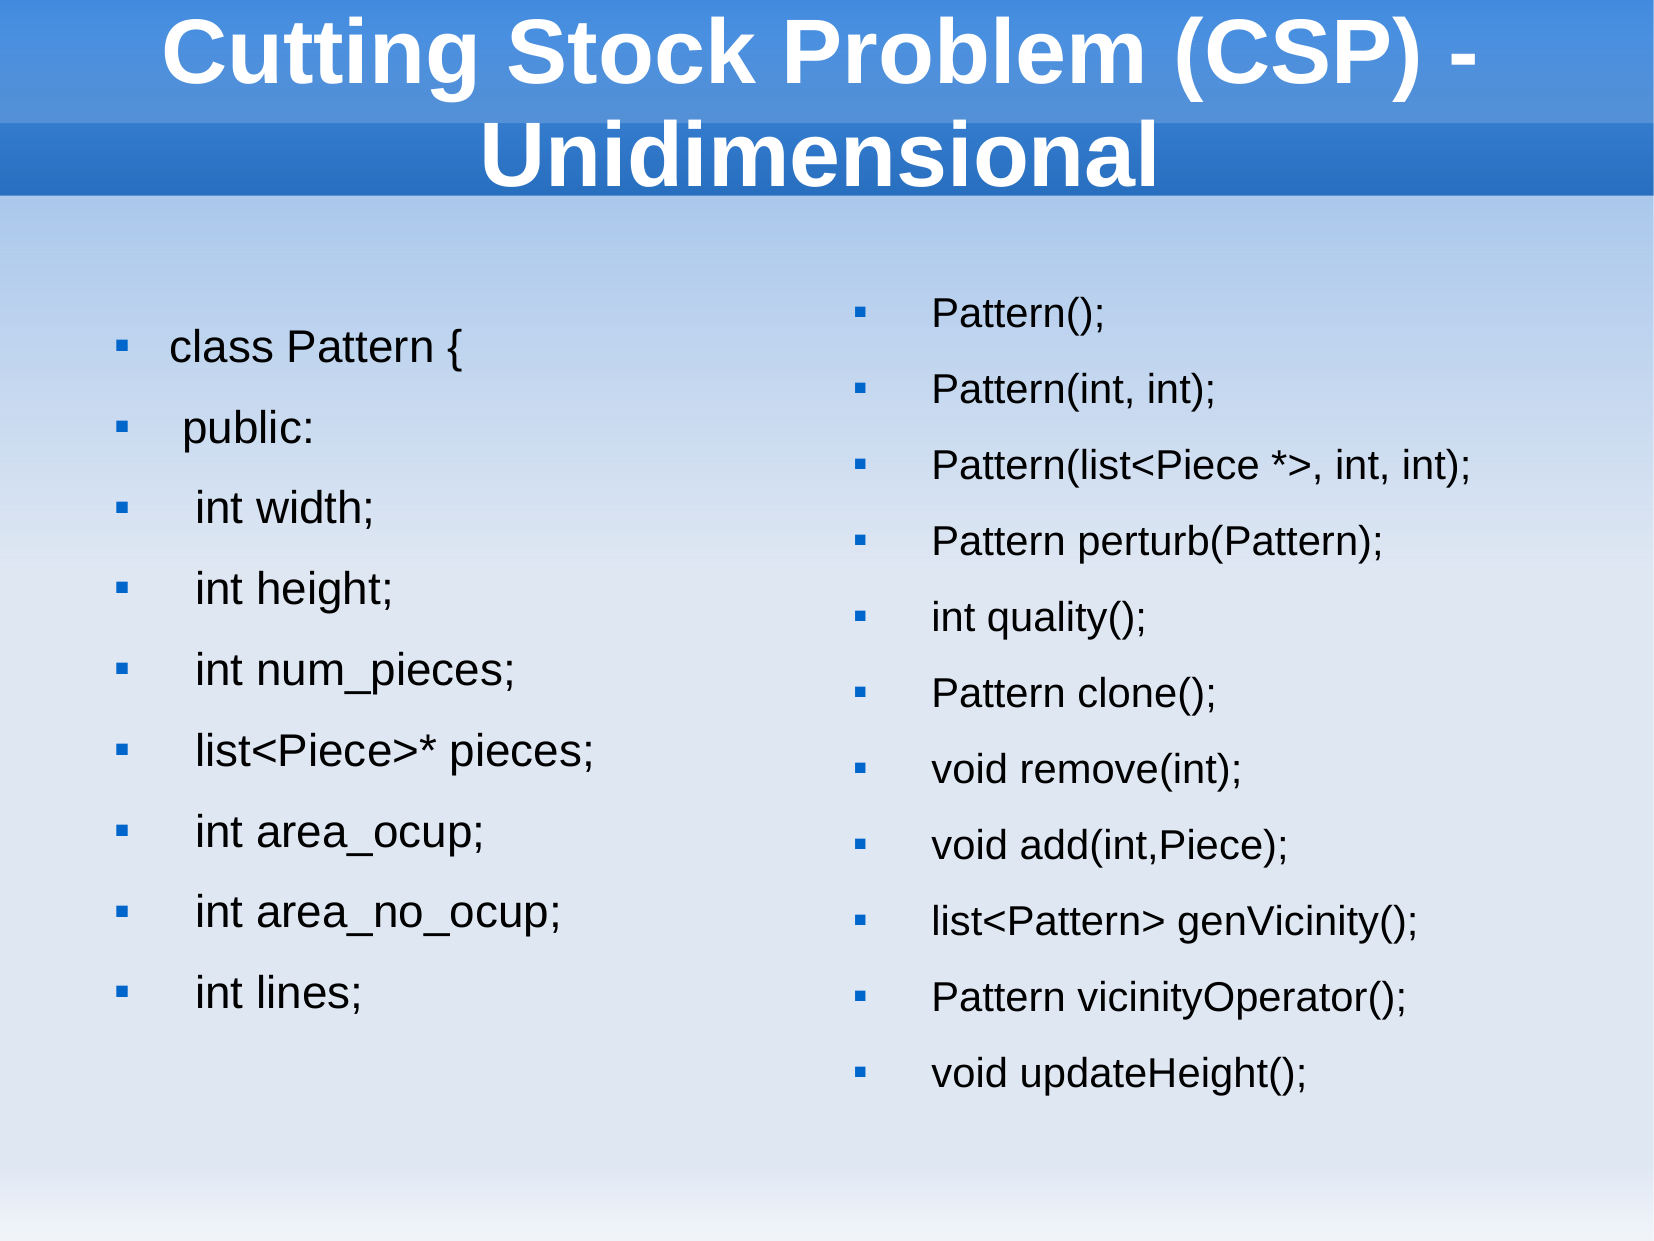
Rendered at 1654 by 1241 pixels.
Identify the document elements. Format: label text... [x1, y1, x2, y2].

list class Pattern { public: int width; int height; int num_pieces; list<Piece>* pieces; int area_ocup; int area_no_ocup; int lines; [98, 320, 924, 1100]
picture [0, 0, 1654, 1241]
title Cutting Stock Problem (CSP) - Unidimensional [76, 1, 1565, 207]
list Pattern(); Pattern(int, int); Pattern(list<Piece *>, int, int); Pattern perturb(Pattern); int quality(); Pattern clone(); void remove(int); void add(int,Piece); list<Pattern> genVicinity(); Pattern vicinityOperator(); void updateHeight(); [837, 289, 1595, 1097]
